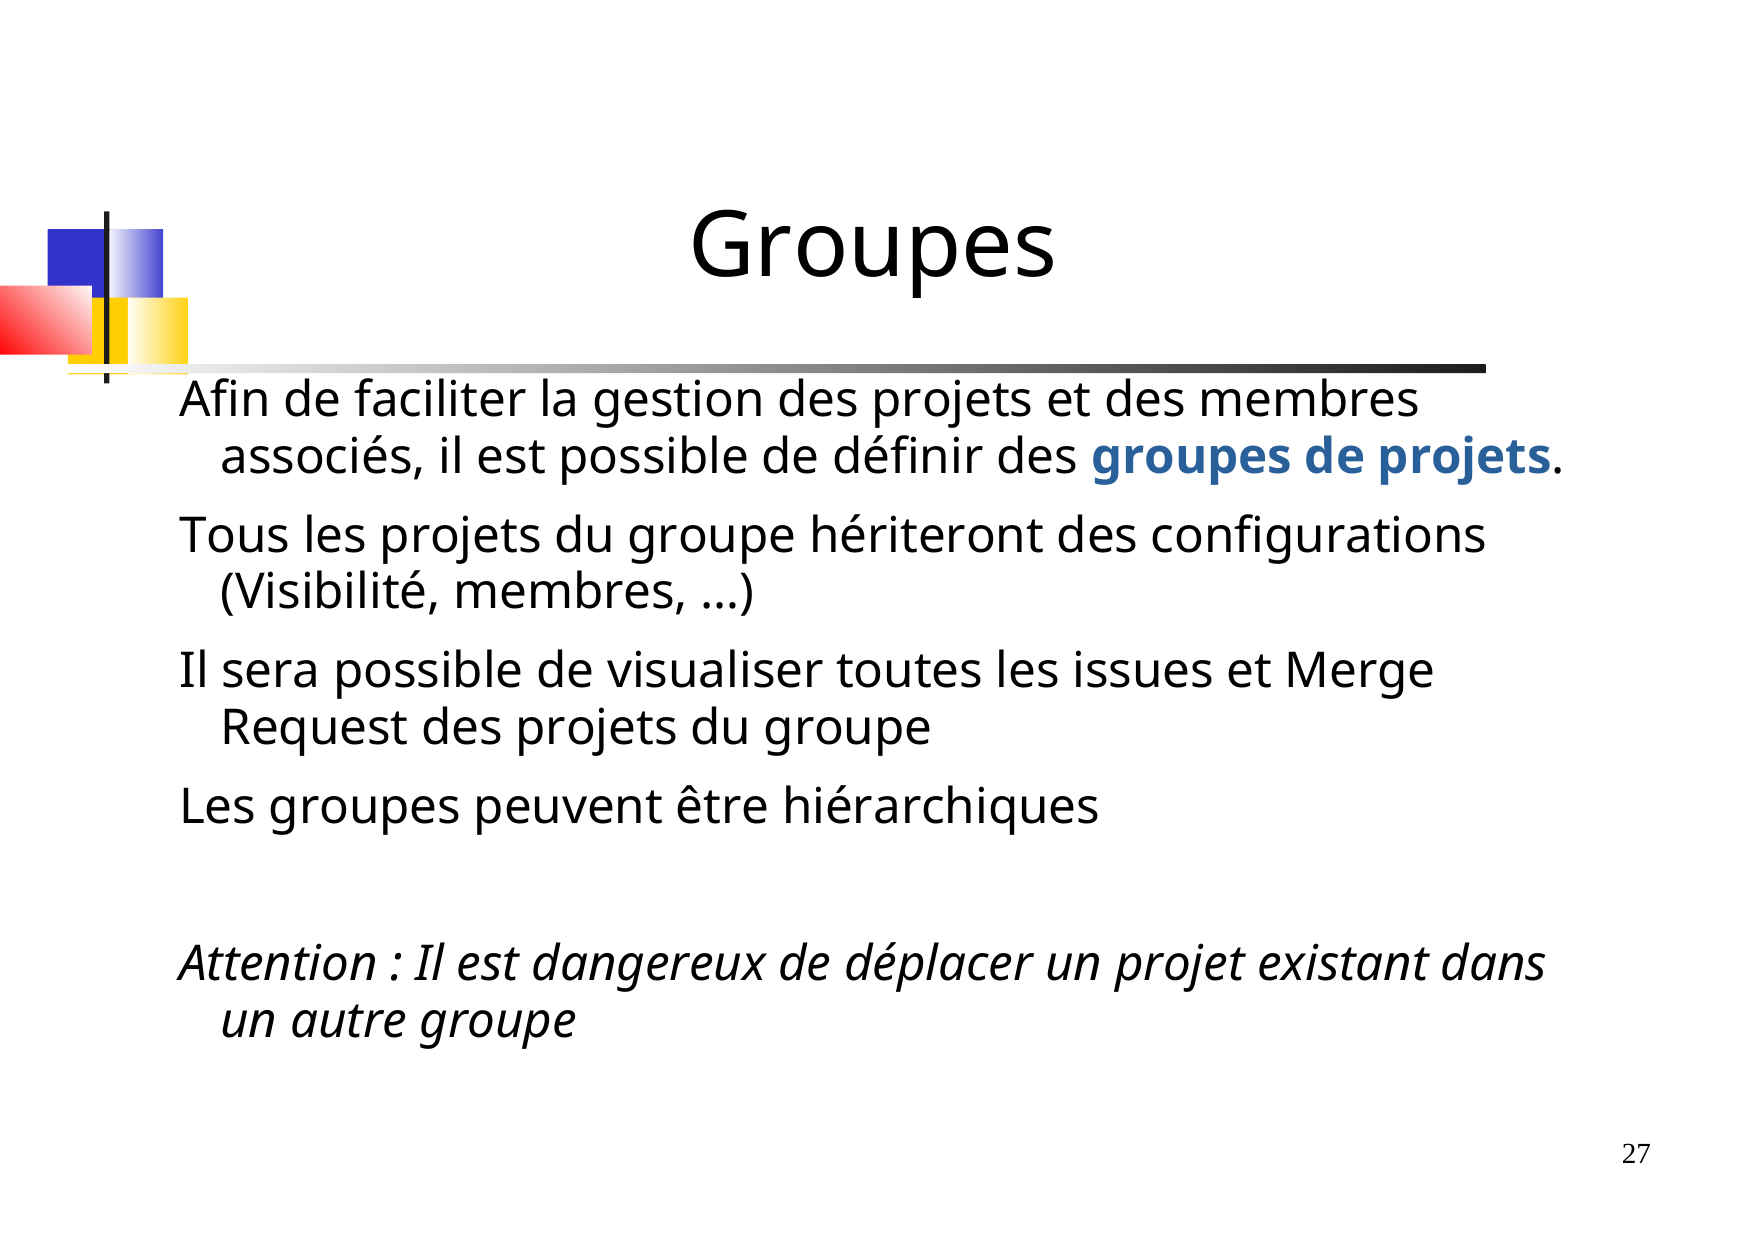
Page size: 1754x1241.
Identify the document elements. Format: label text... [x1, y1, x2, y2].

list Afin de faciliter la gestion des projets et des membres associés, il est possible de définir des groupes de projets. Tous les projets du groupe hériteront des configurations (Visibilité, membres, …) Il sera possible de visualiser toutes les issues et Merge Request des projets du groupe Les groupes peuvent être hiérarchiques Attention : Il est dangereux de déplacer un projet existant dans un autre groupe [179, 371, 1567, 1091]
title Groupes [179, 139, 1567, 351]
